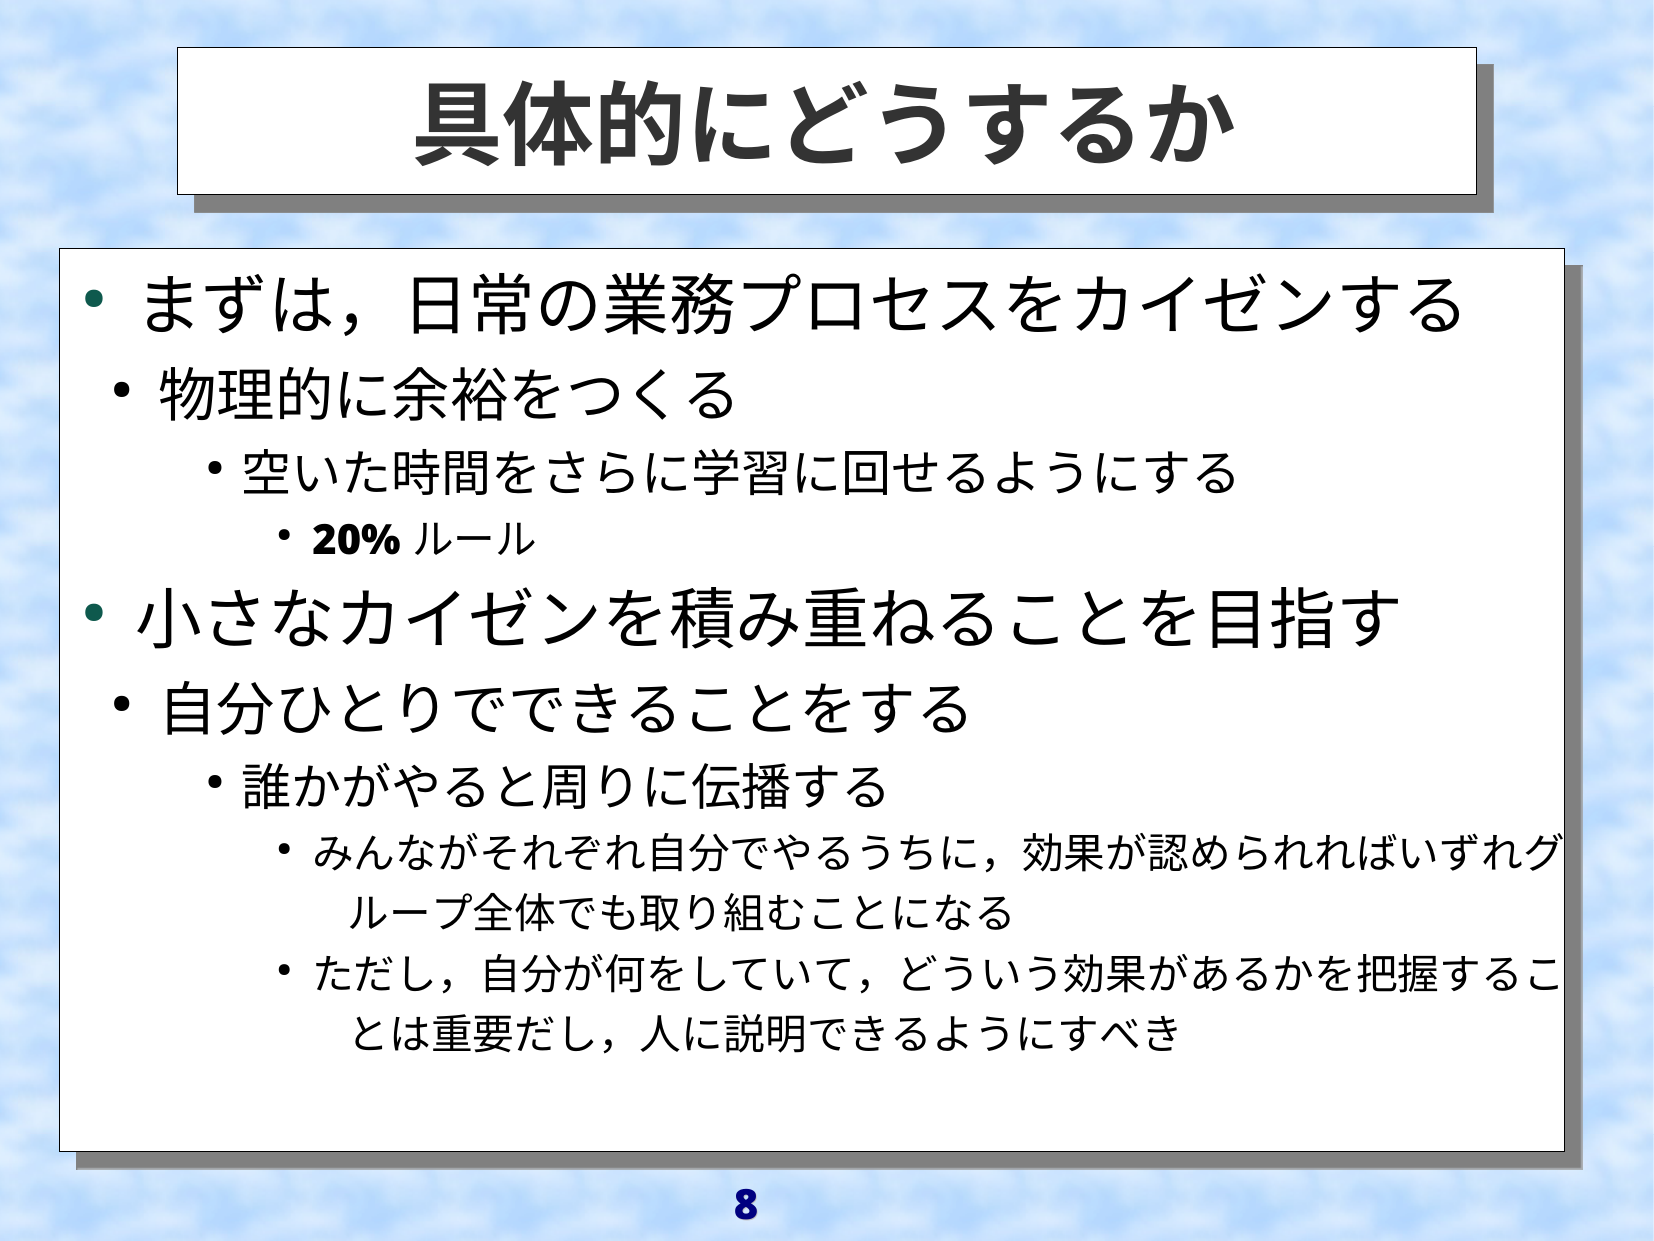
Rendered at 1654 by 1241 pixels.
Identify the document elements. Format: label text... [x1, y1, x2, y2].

title 具体的にどうするか [218, 49, 1430, 187]
list まずは，日常の業務プロセスをカイゼンする 物理的に余裕をつくる 空いた時間をさらに学習に回せるようにする 20%ルール 小さなカイゼンを積み重ねることを目指す 自分ひとりでできることをする 誰かがやると周りに伝播する みんながそれぞれ自分でやるうちに，効果が認められればいずれグループ全体でも取り組むことになる ただし，自分が何をしていて，どういう効果があるかを把握することは重要だし，人に説明できるようにすべき [64, 252, 1565, 1108]
picture [0, 0, 1654, 1241]
